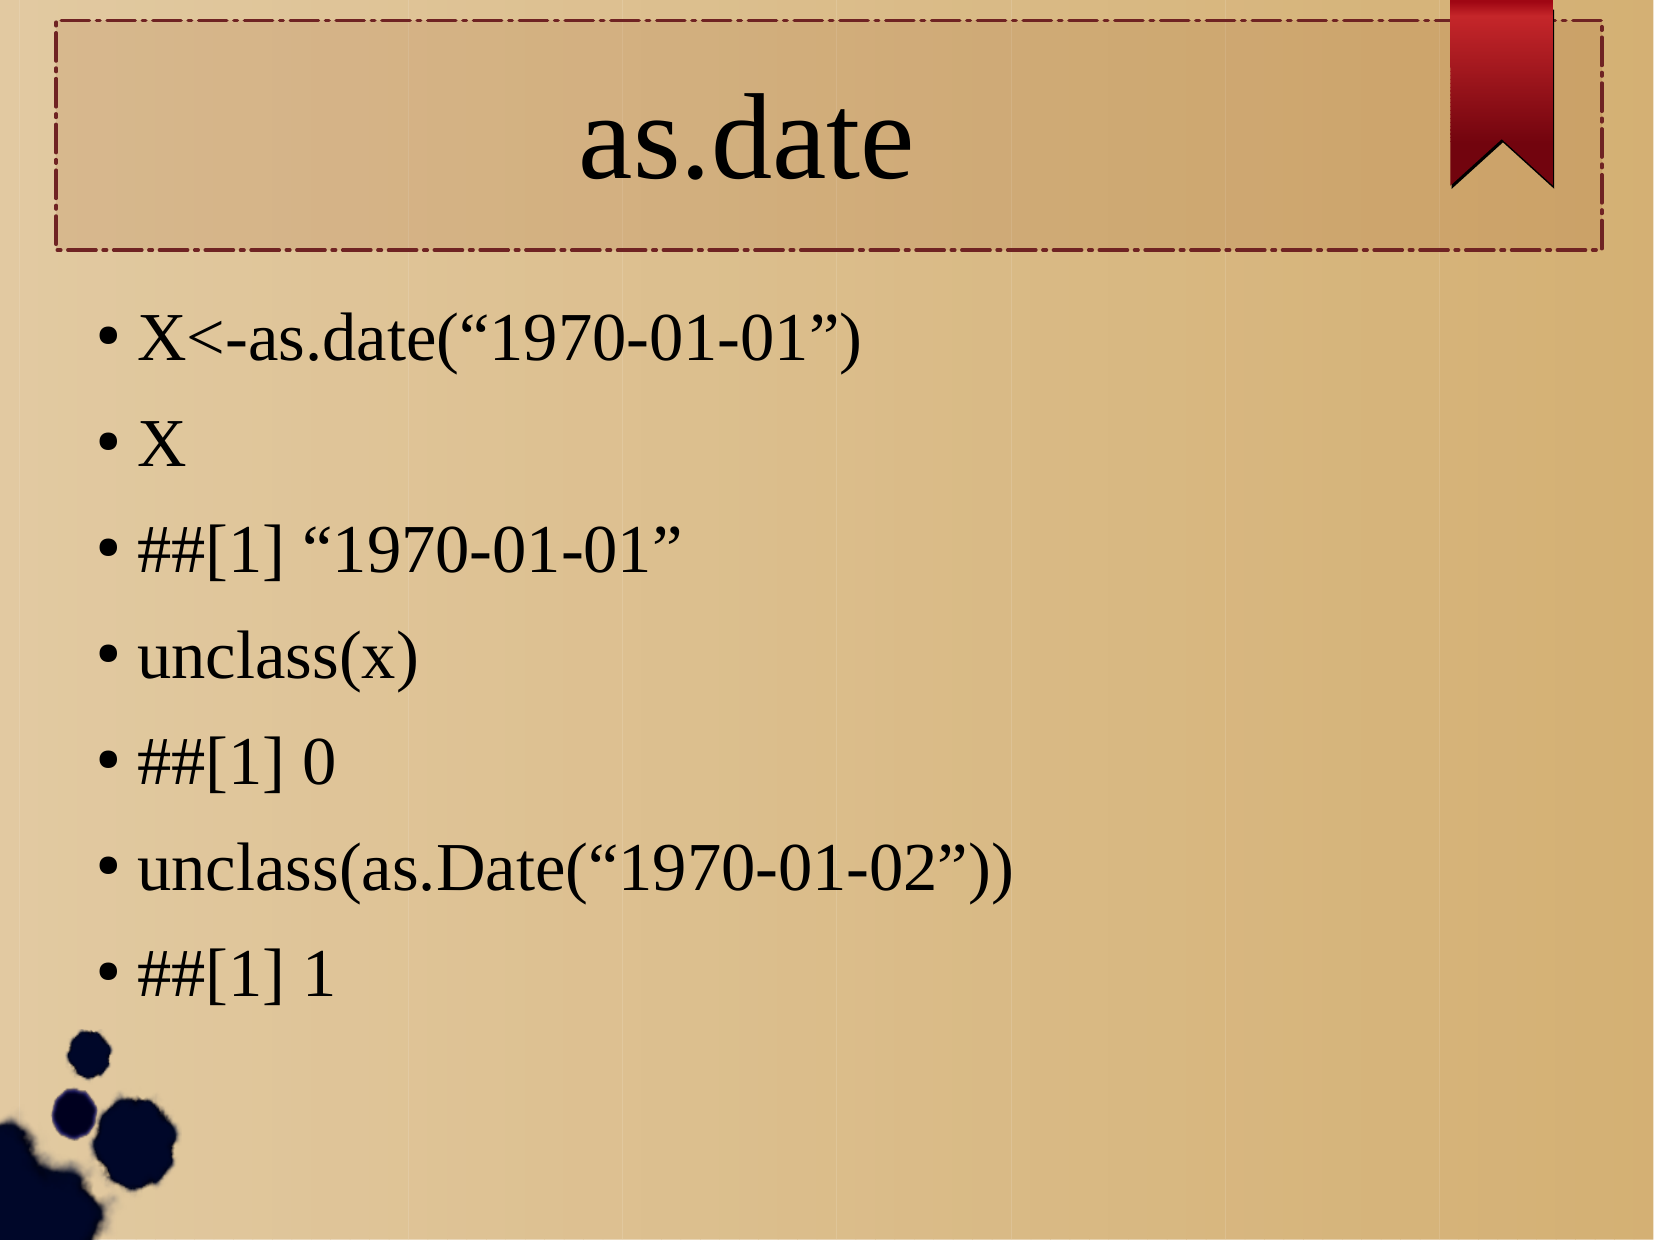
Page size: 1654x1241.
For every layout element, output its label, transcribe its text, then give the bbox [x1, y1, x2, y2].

list X<-as.date(“1970-01-01”) X ##[1] “1970-01-01” unclass(x) ##[1] 0 unclass(as.Date(“1970-01-02”)) ##[1] 1 [82, 299, 1571, 1019]
title as.date [82, 47, 1412, 229]
